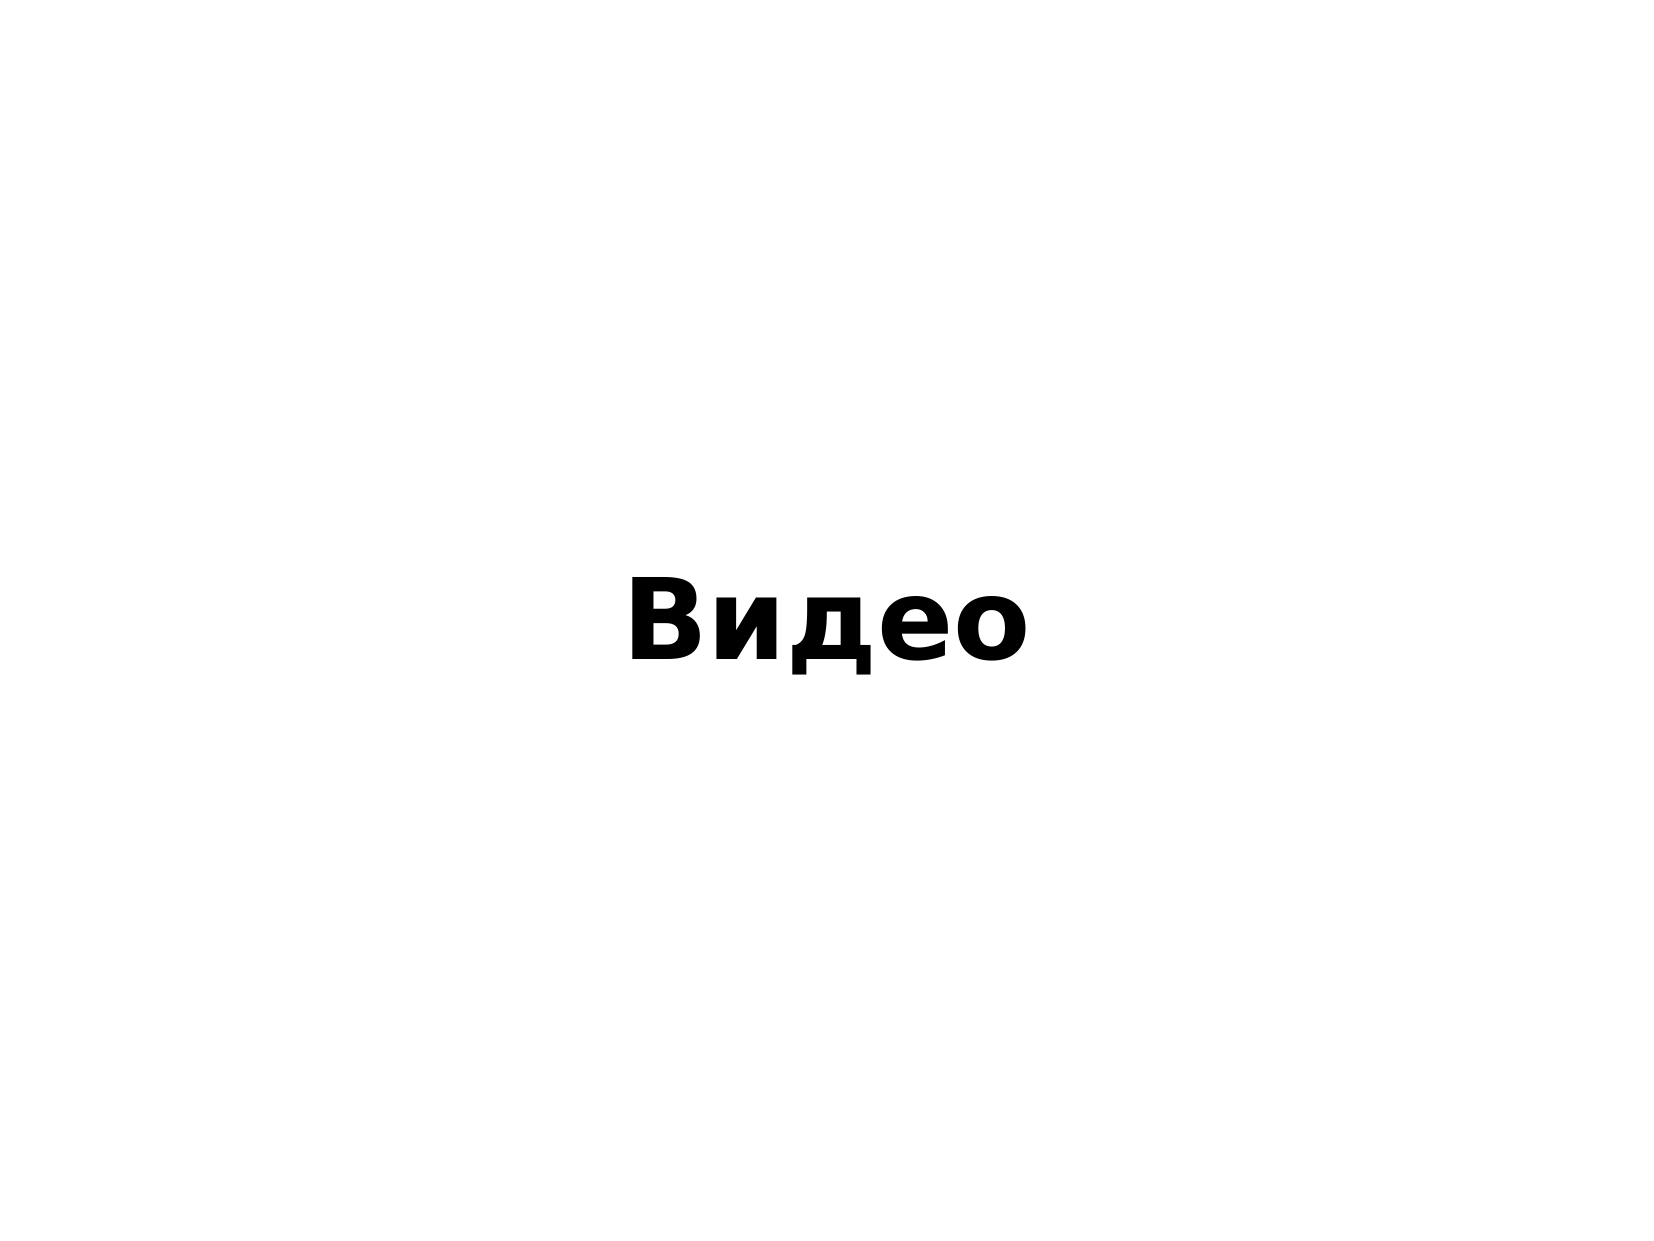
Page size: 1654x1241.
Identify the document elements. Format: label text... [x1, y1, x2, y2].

subtitle Видео [0, 0, 1654, 1241]
